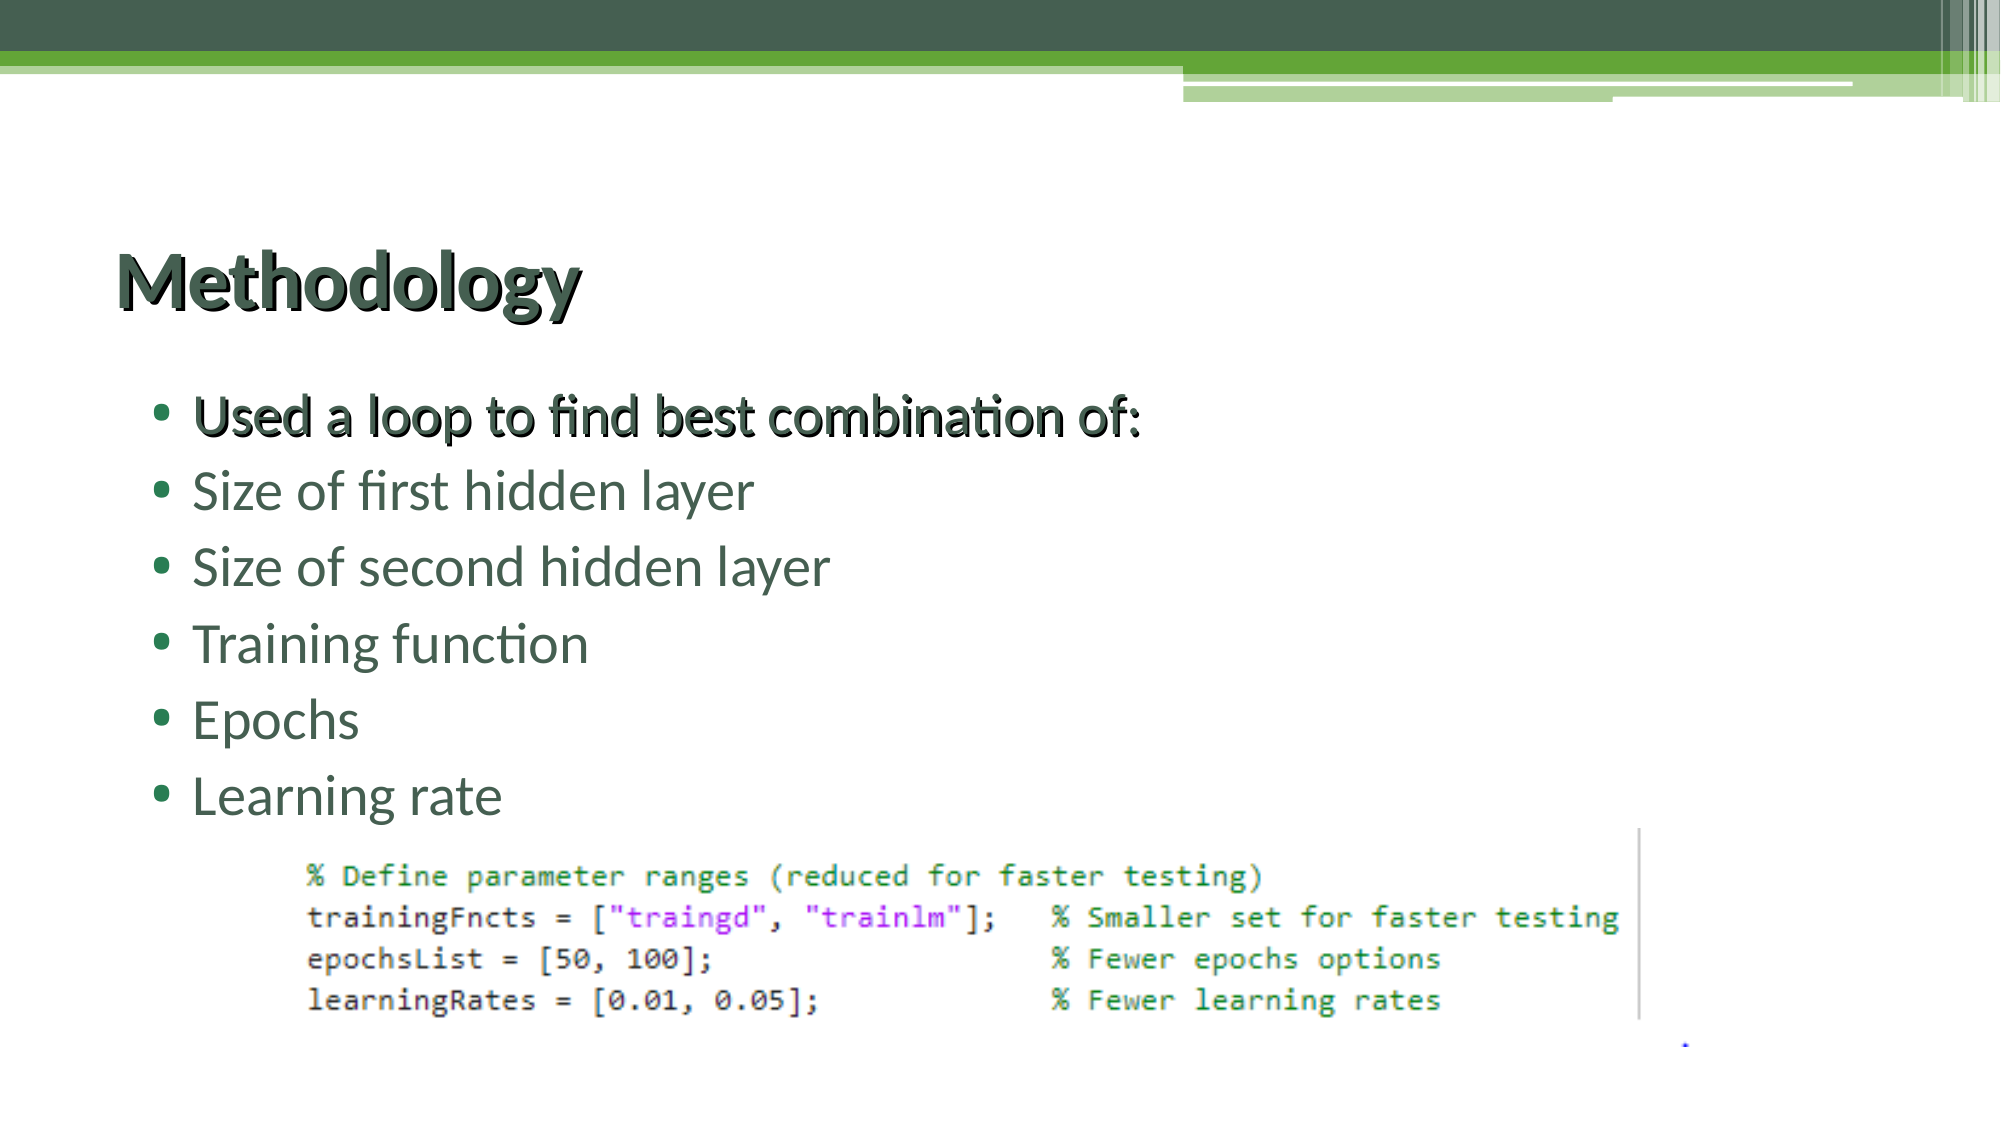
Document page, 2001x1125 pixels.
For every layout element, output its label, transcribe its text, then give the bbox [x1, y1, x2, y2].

picture [276, 828, 1900, 1047]
list Used a loop to find best combination of: Size of first hidden layer Size of second hidden layer Training function Epochs Learning rate [99, 368, 1900, 1079]
title Methodology [99, 187, 1900, 363]
